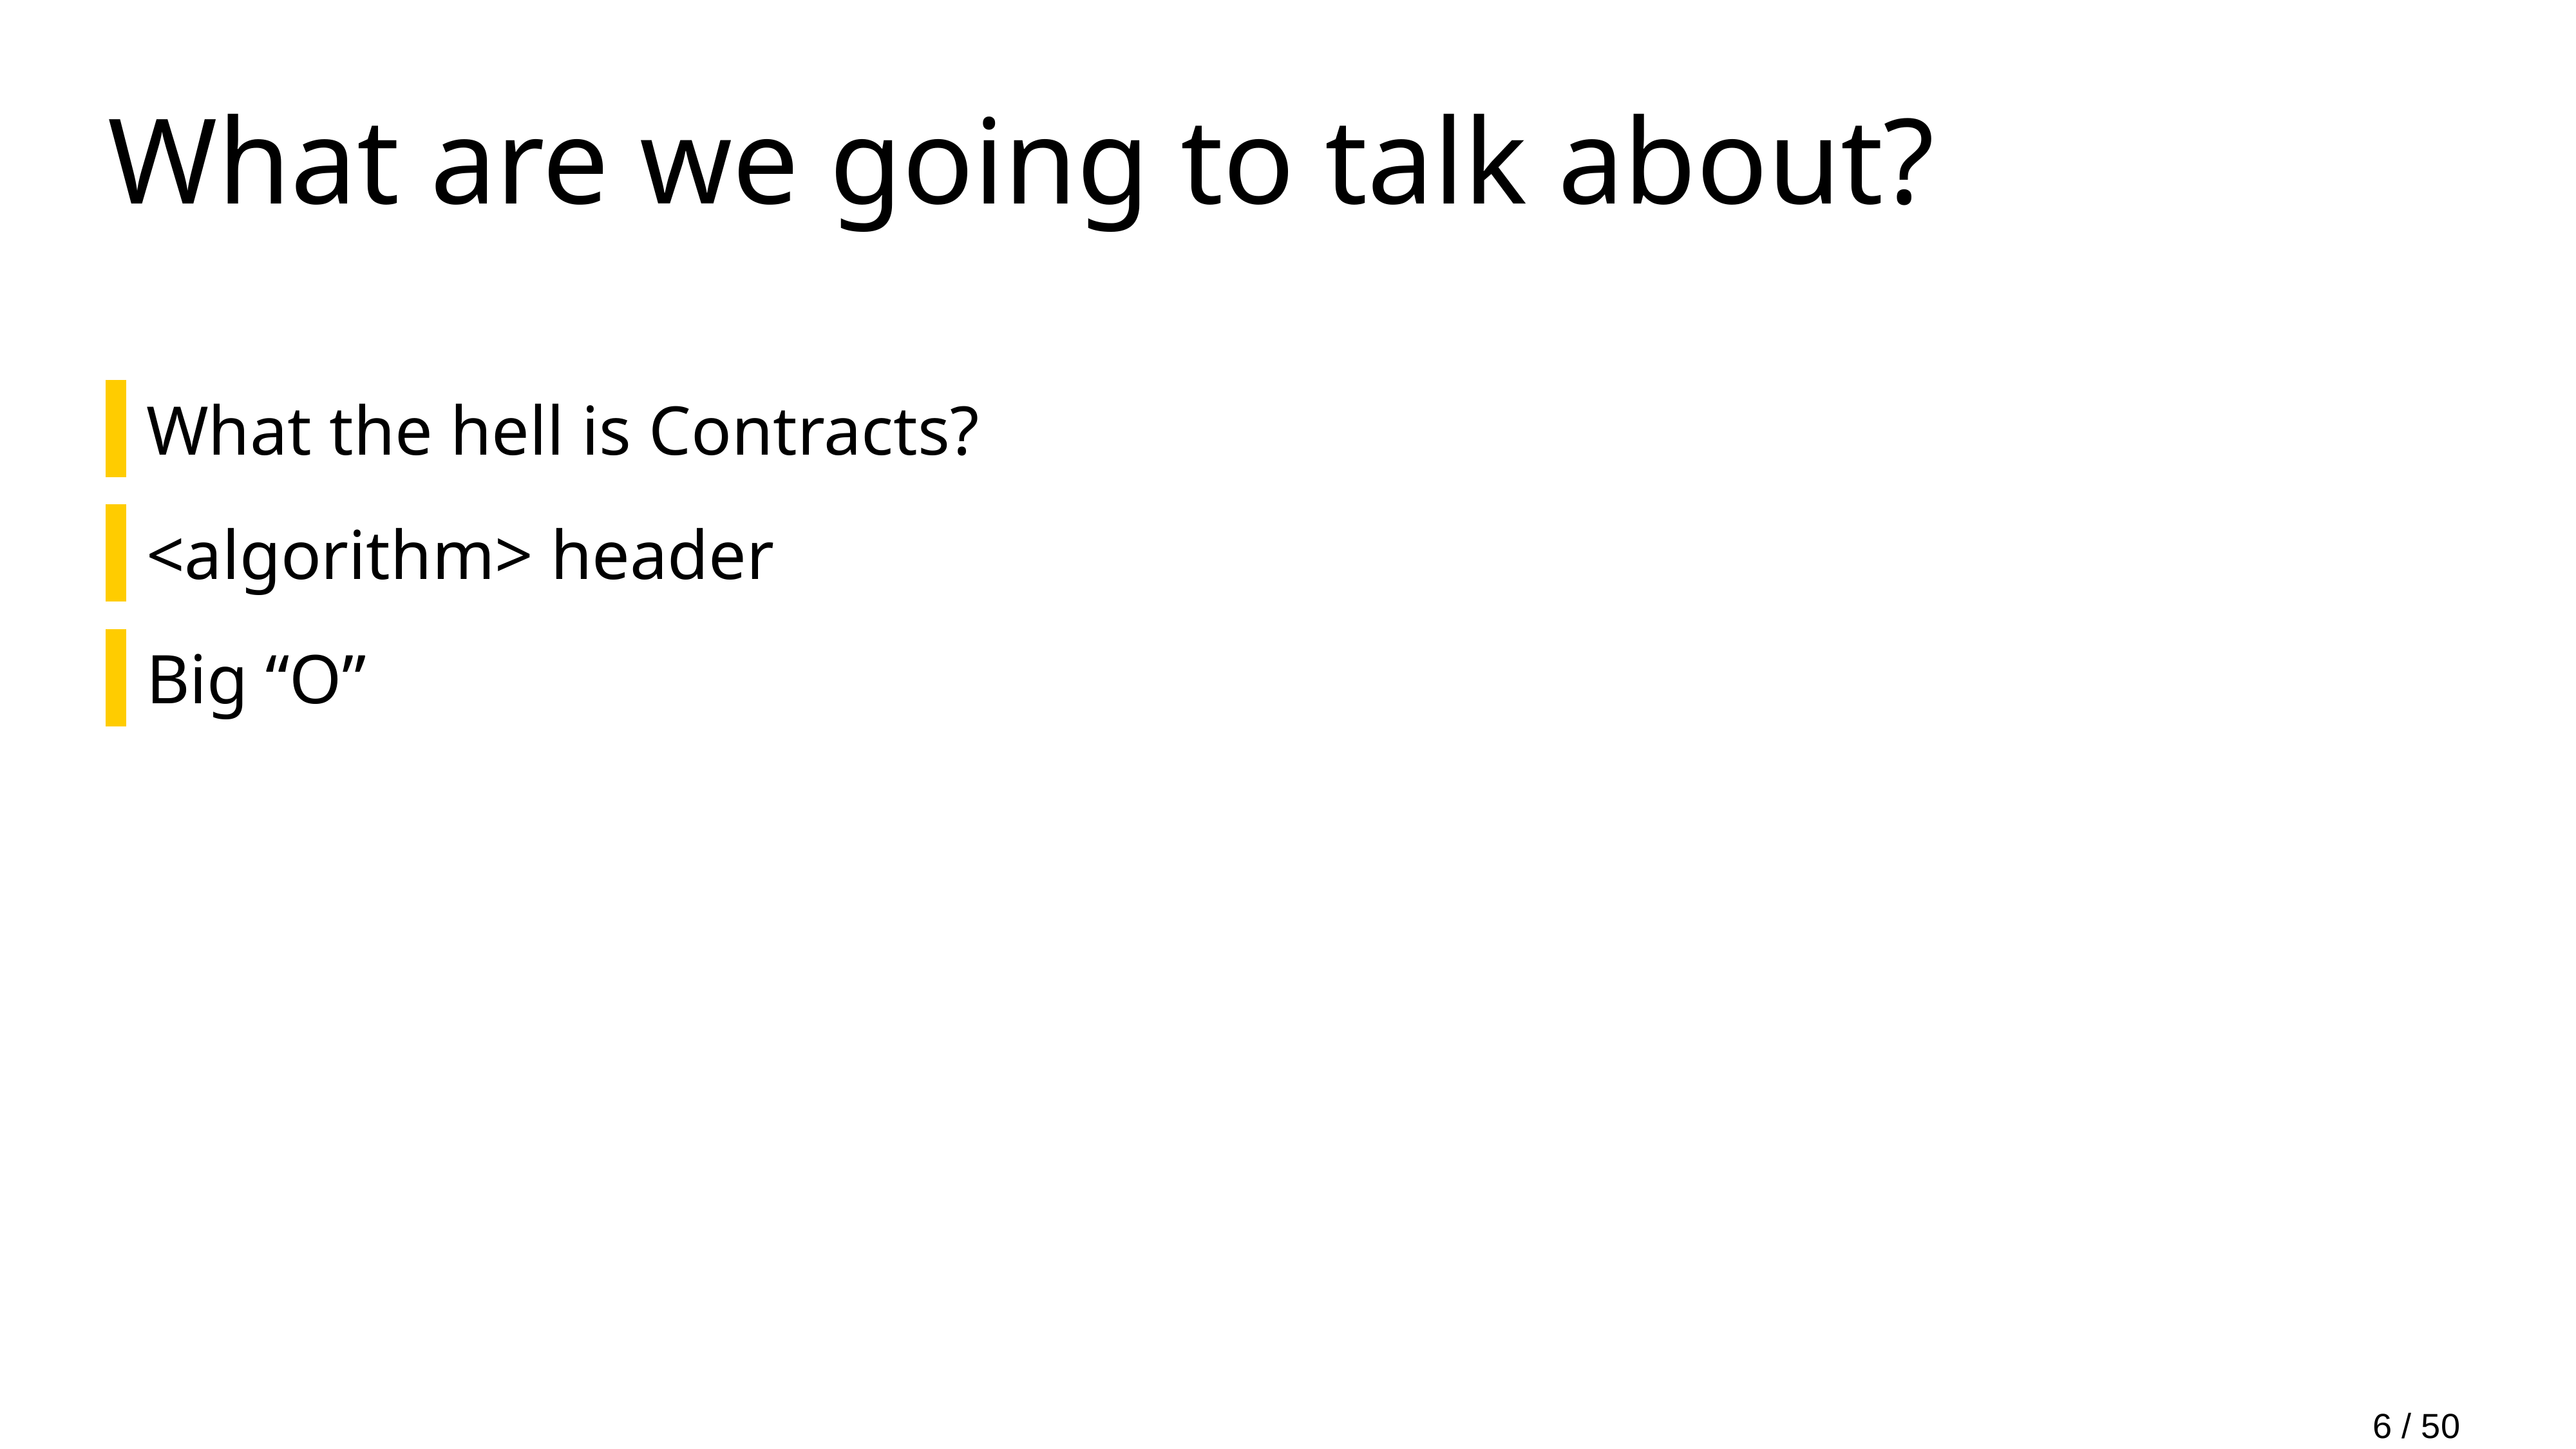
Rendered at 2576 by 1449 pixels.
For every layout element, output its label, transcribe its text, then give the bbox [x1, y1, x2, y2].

text_box <number> / 50 [2363, 1402, 2576, 1449]
text_box What the hell is Contracts? <algorithm> header Big “O” [96, 364, 2512, 1419]
title What are we going to talk about? [108, 80, 2468, 242]
